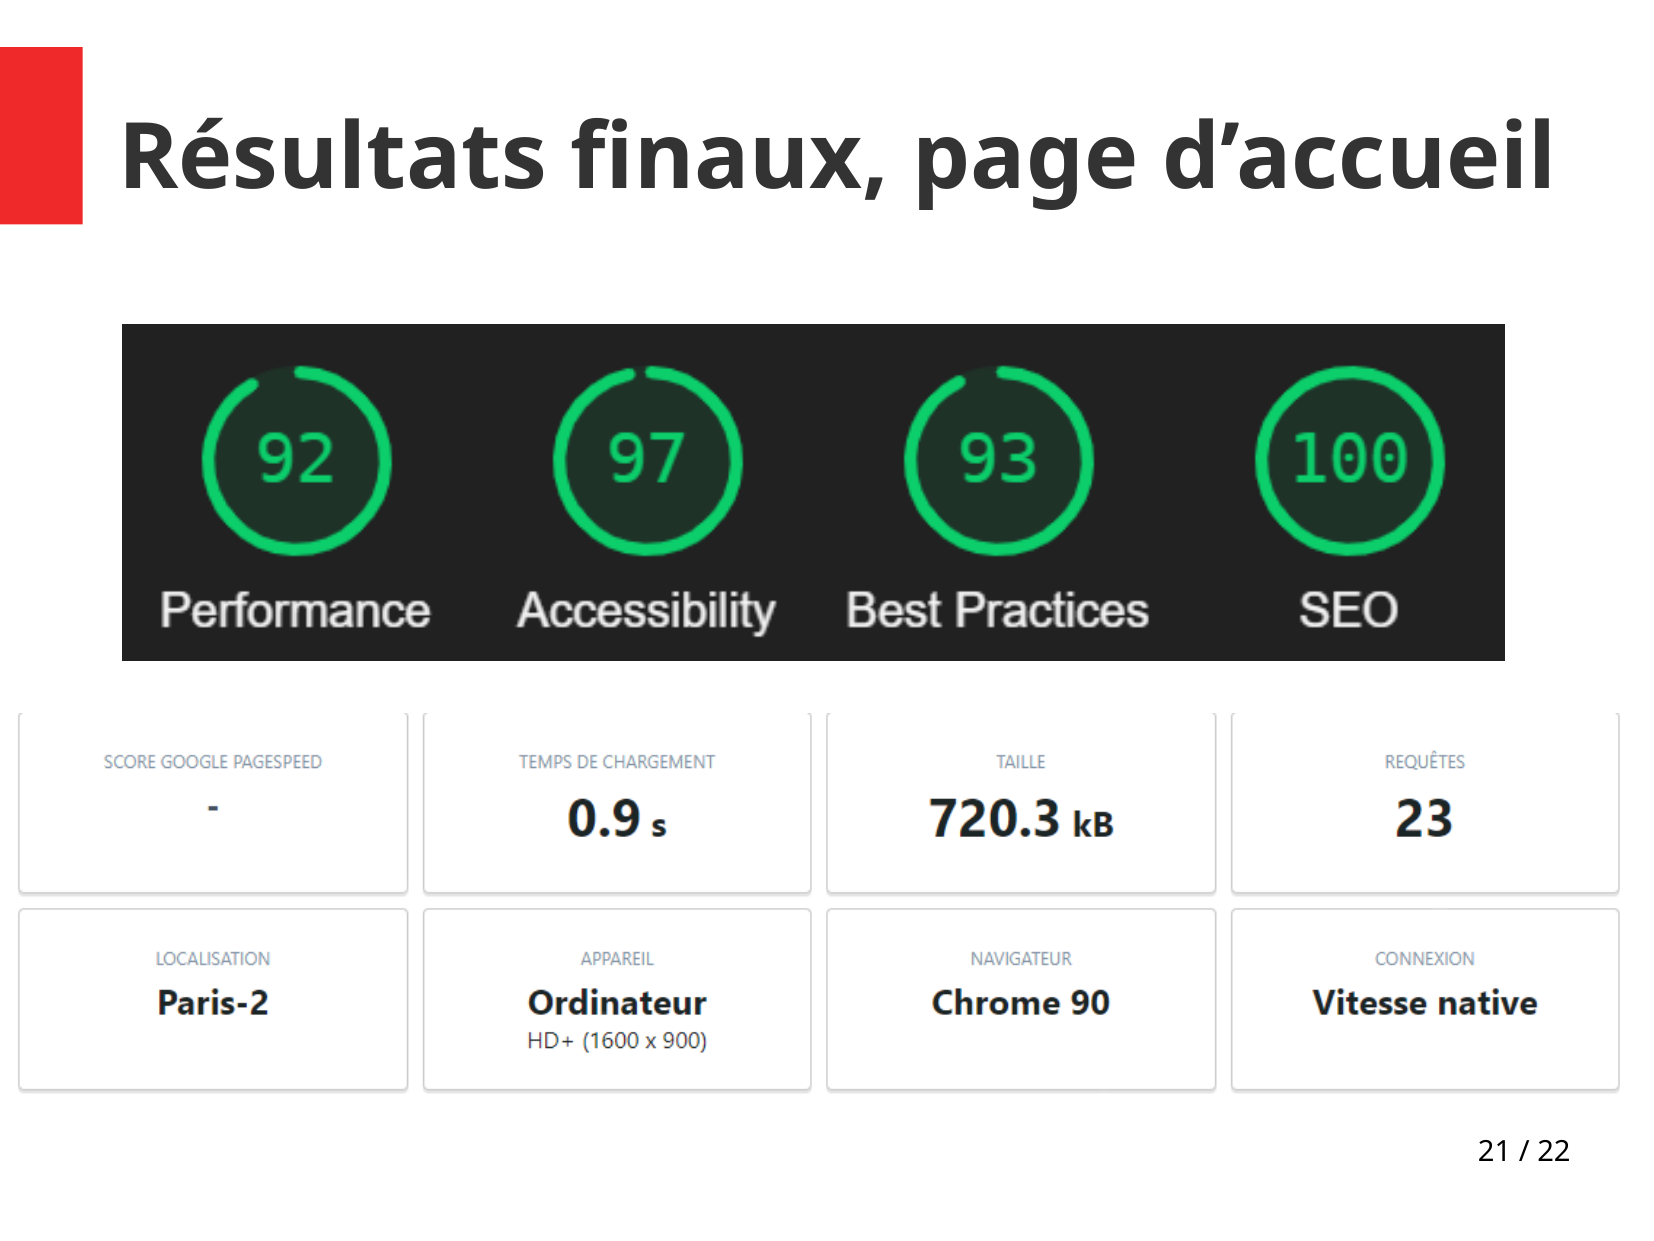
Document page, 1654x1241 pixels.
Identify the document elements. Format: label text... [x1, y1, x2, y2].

title Résultats finaux, page d’accueil [118, 27, 1571, 278]
picture [0, 713, 1652, 1133]
picture [122, 324, 1505, 662]
